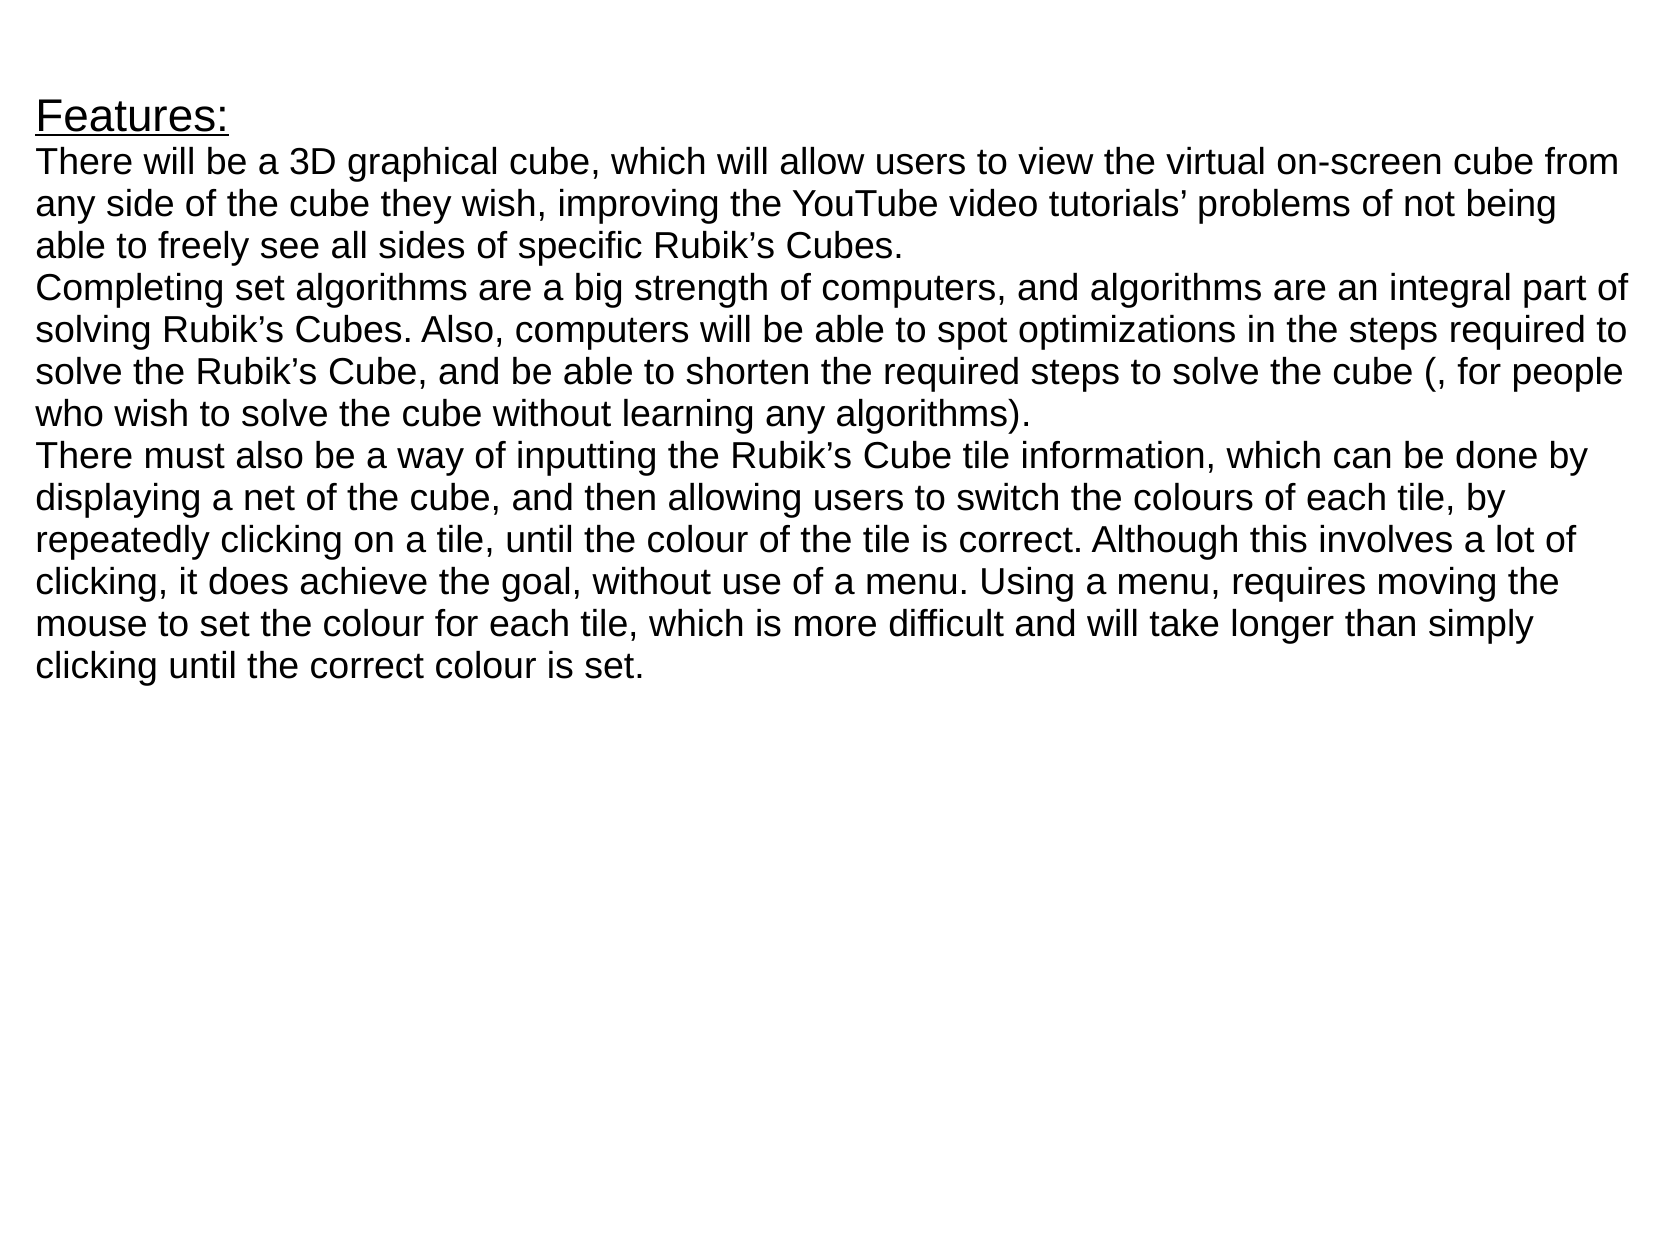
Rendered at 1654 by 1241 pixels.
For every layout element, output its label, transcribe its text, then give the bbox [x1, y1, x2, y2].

title Features: There will be a 3D graphical cube, which will allow users to view the virtual on-screen cube from any side of the cube they wish, improving the YouTube video tutorials’ problems of not being able to freely see all sides of specific Rubik’s Cubes. Completing set algorithms are a big strength of computers, and algorithms are an integral part of solving Rubik’s Cubes. Also, computers will be able to spot optimizations in the steps required to solve the Rubik’s Cube, and be able to shorten the required steps to solve the cube (, for people who wish to solve the cube without learning any algorithms). There must also be a way of inputting the Rubik’s Cube tile information, which can be done by displaying a net of the cube, and then allowing users to switch the colours of each tile, by repeatedly clicking on a tile, until the colour of the tile is correct. Although this involves a lot of clicking, it does achieve the goal, without use of a menu. Using a menu, requires moving the mouse to set the colour for each tile, which is more difficult and will take longer than simply clicking until the correct colour is set. [35, 32, 1630, 745]
